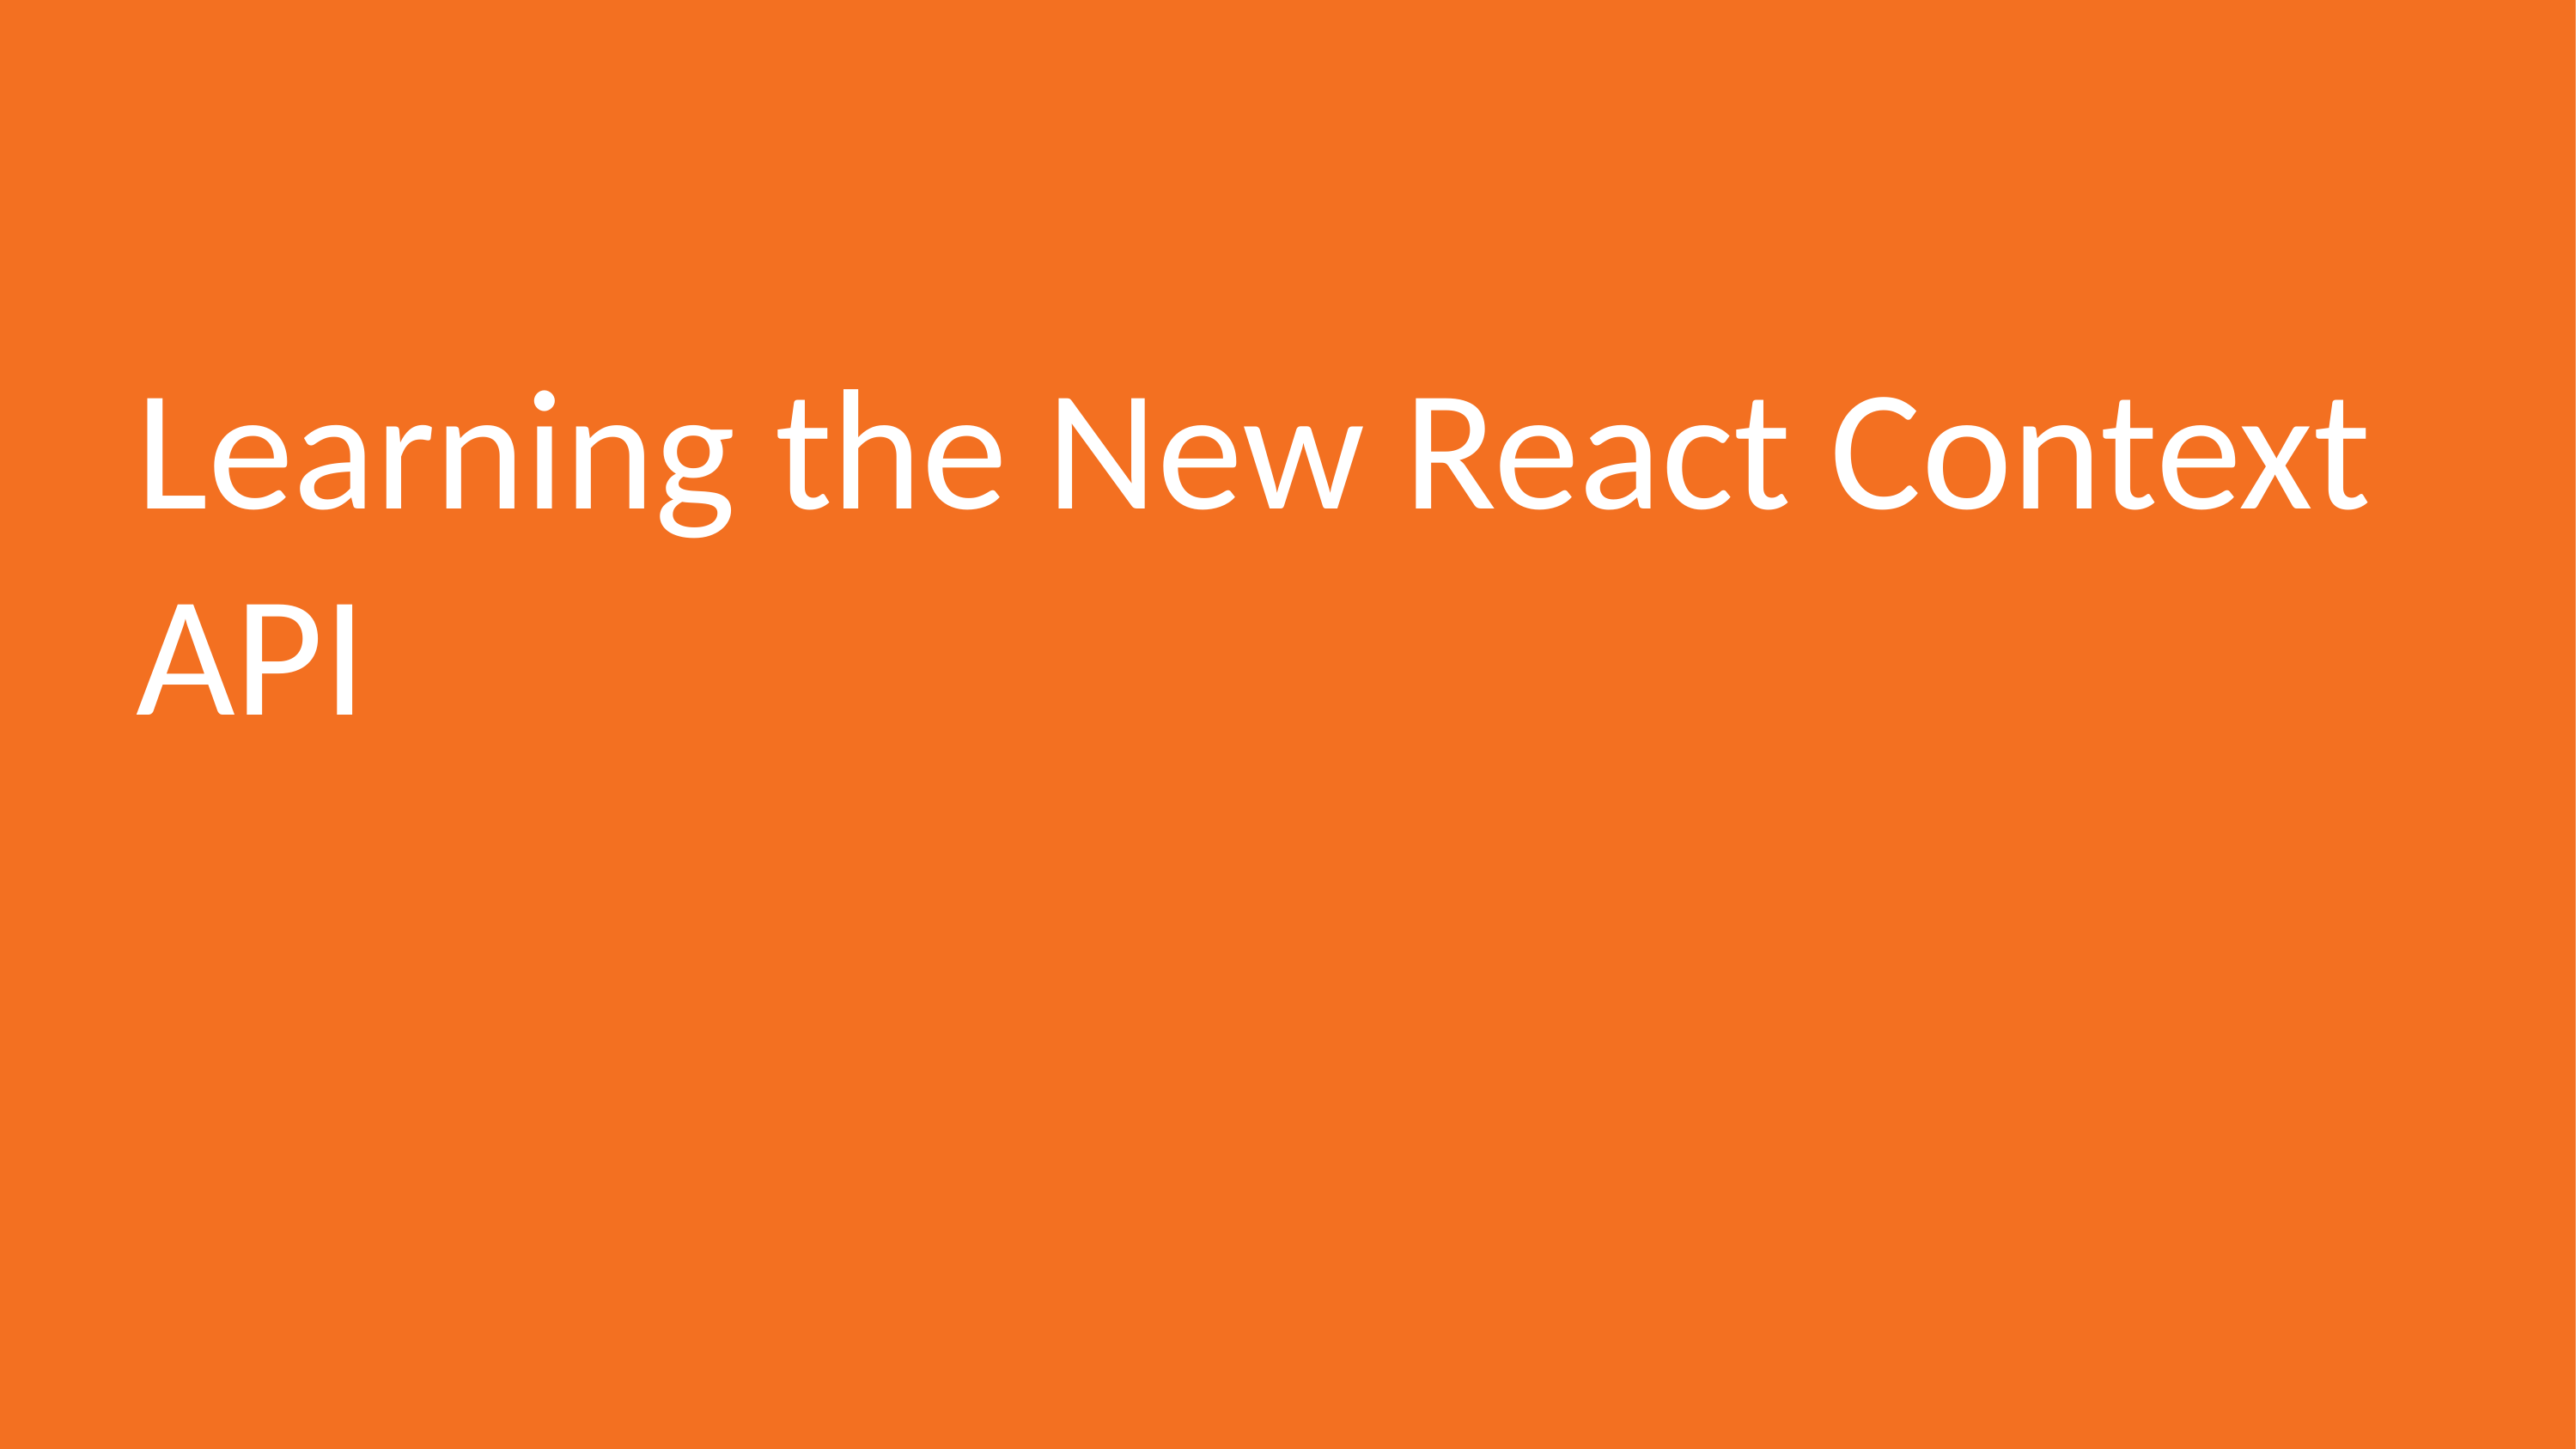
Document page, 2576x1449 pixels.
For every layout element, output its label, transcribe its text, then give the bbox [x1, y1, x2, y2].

title Learning the New React Context API [110, 512, 2427, 776]
